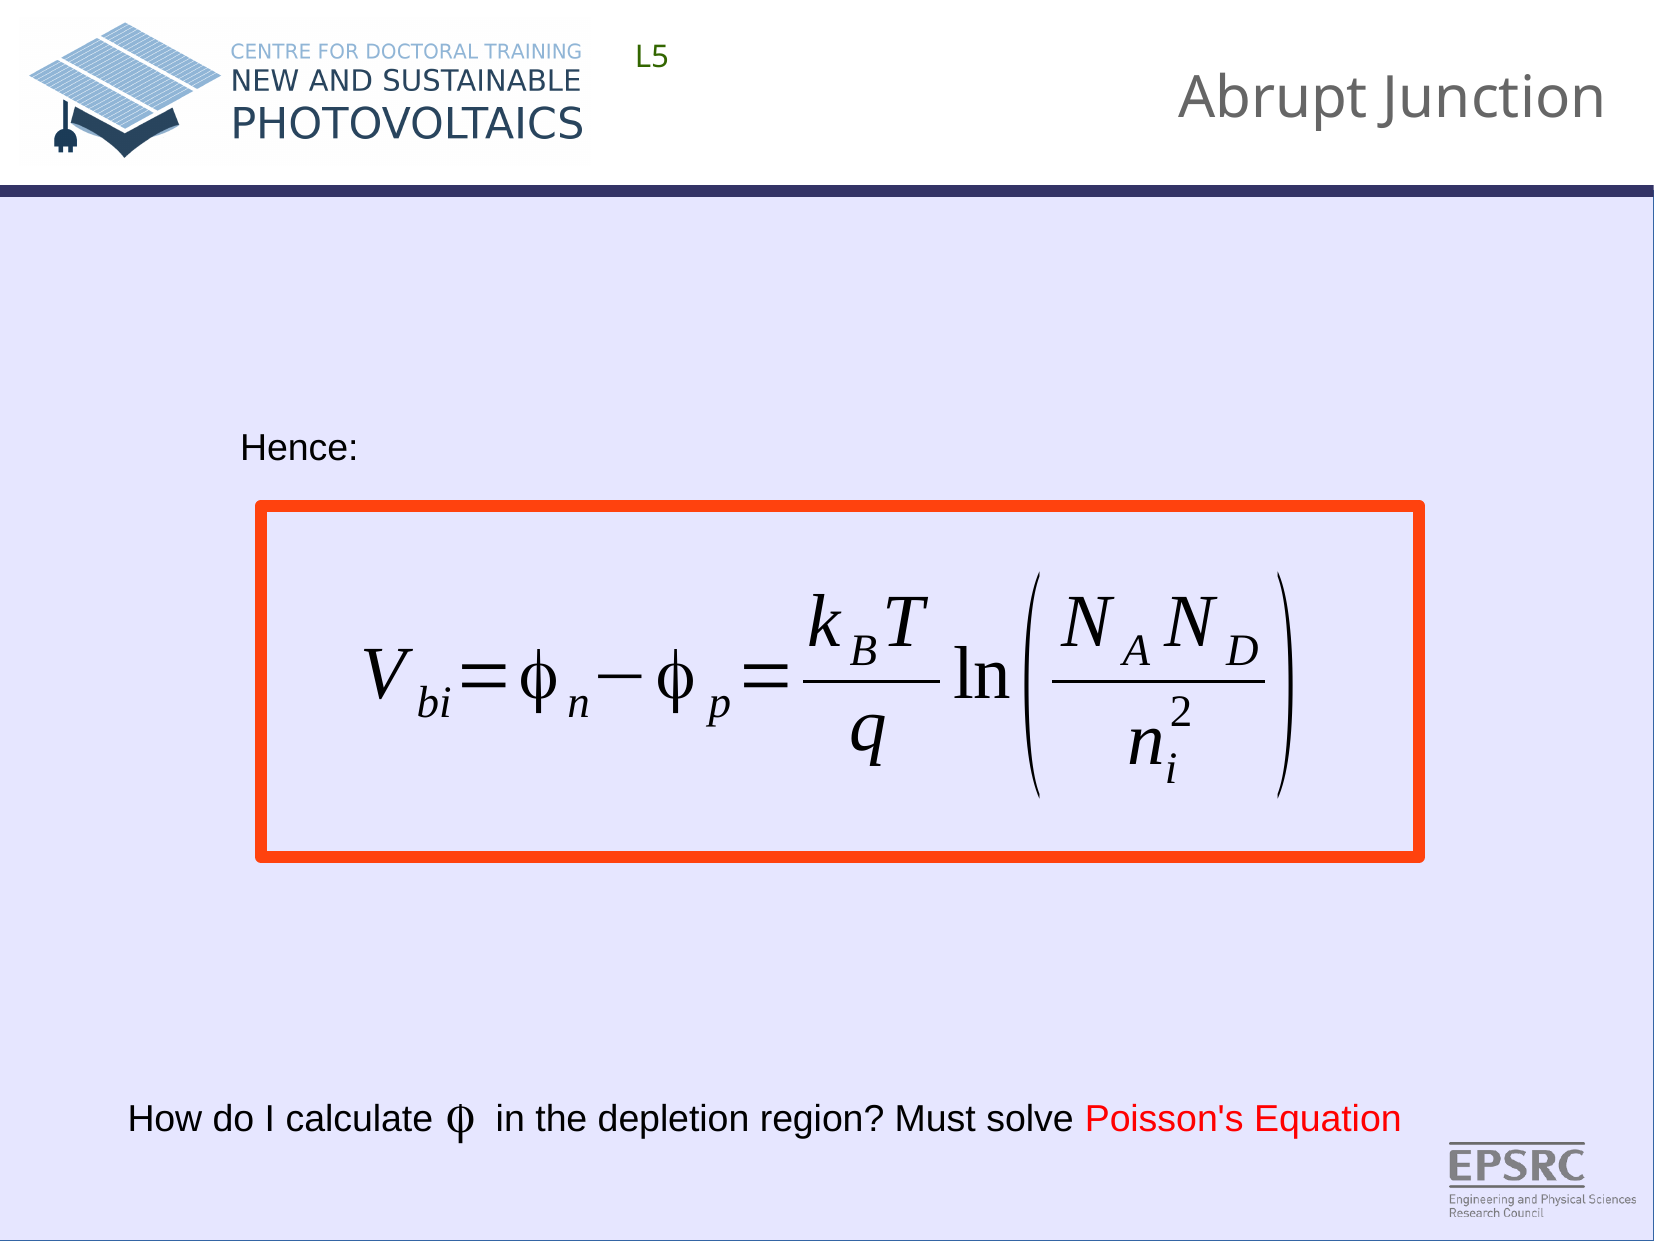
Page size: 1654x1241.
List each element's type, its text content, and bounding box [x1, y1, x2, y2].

chart [432, 1104, 496, 1147]
text_box L5 [620, 29, 880, 80]
text_box Hence: [267, 512, 374, 518]
text_box Abrupt Junction [770, 51, 1622, 142]
chart [341, 566, 1317, 802]
text_box [0, 197, 1654, 1241]
picture [19, 17, 591, 166]
text_box Hence: [225, 418, 374, 518]
text_box How do I calculate in the depletion region? Must solve Poisson's Equation [112, 1090, 1417, 1148]
picture [1449, 1142, 1636, 1217]
